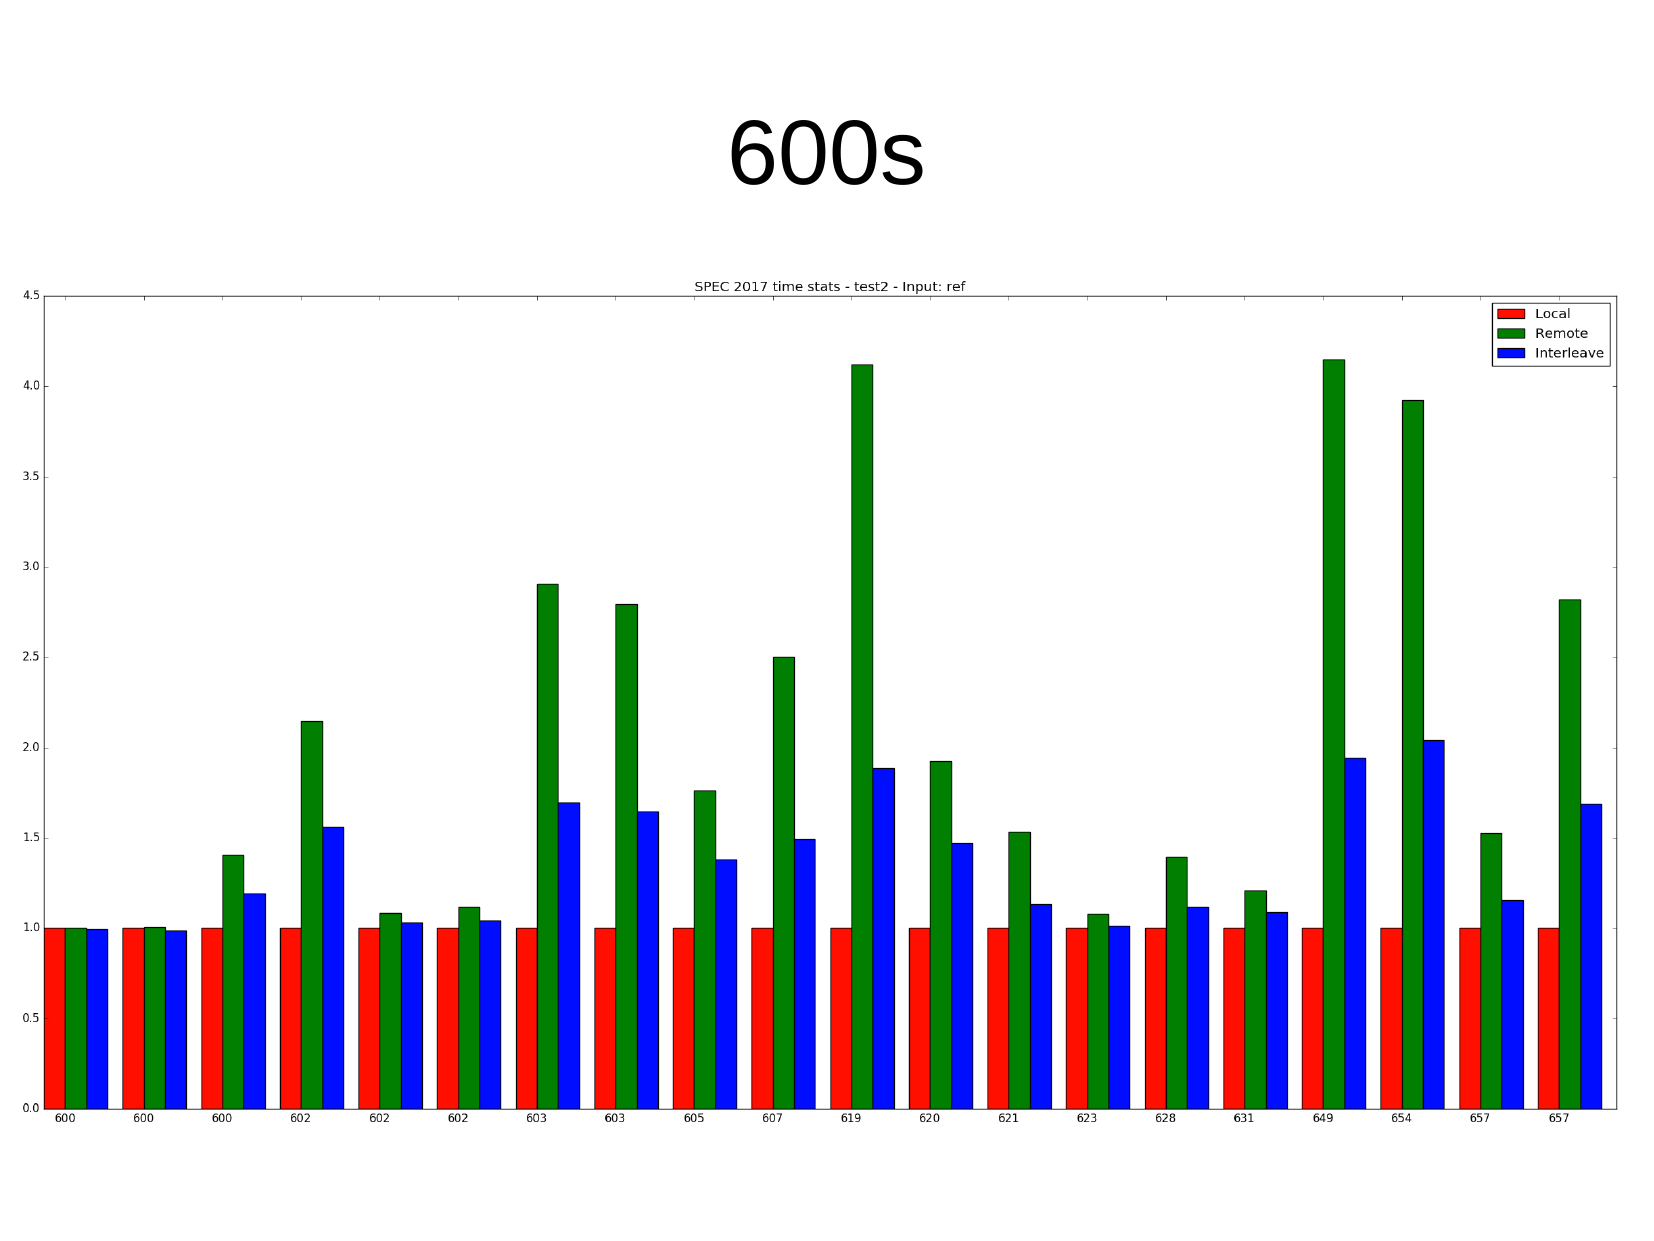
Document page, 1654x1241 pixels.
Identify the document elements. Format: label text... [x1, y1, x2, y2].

title 600s [82, 49, 1571, 194]
picture [0, 194, 1654, 1210]
